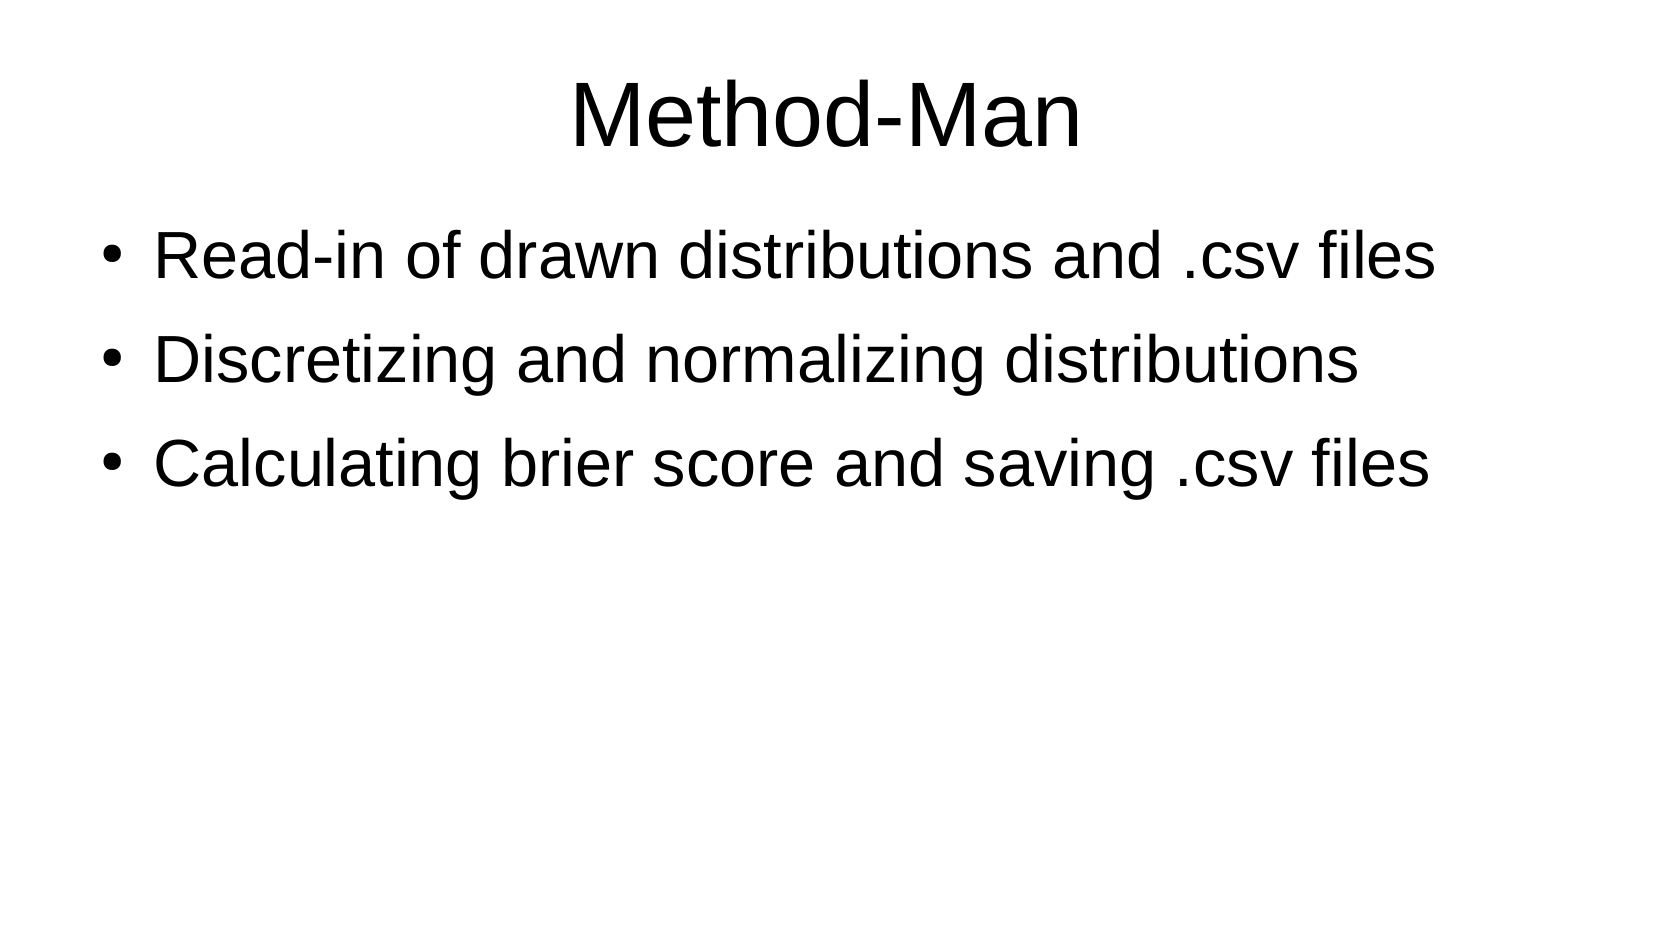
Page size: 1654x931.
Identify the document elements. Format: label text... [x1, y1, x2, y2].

list Read-in of drawn distributions and .csv files Discretizing and normalizing distributions Calculating brier score and saving .csv files [82, 217, 1571, 758]
title Method-Man [82, 37, 1571, 193]
